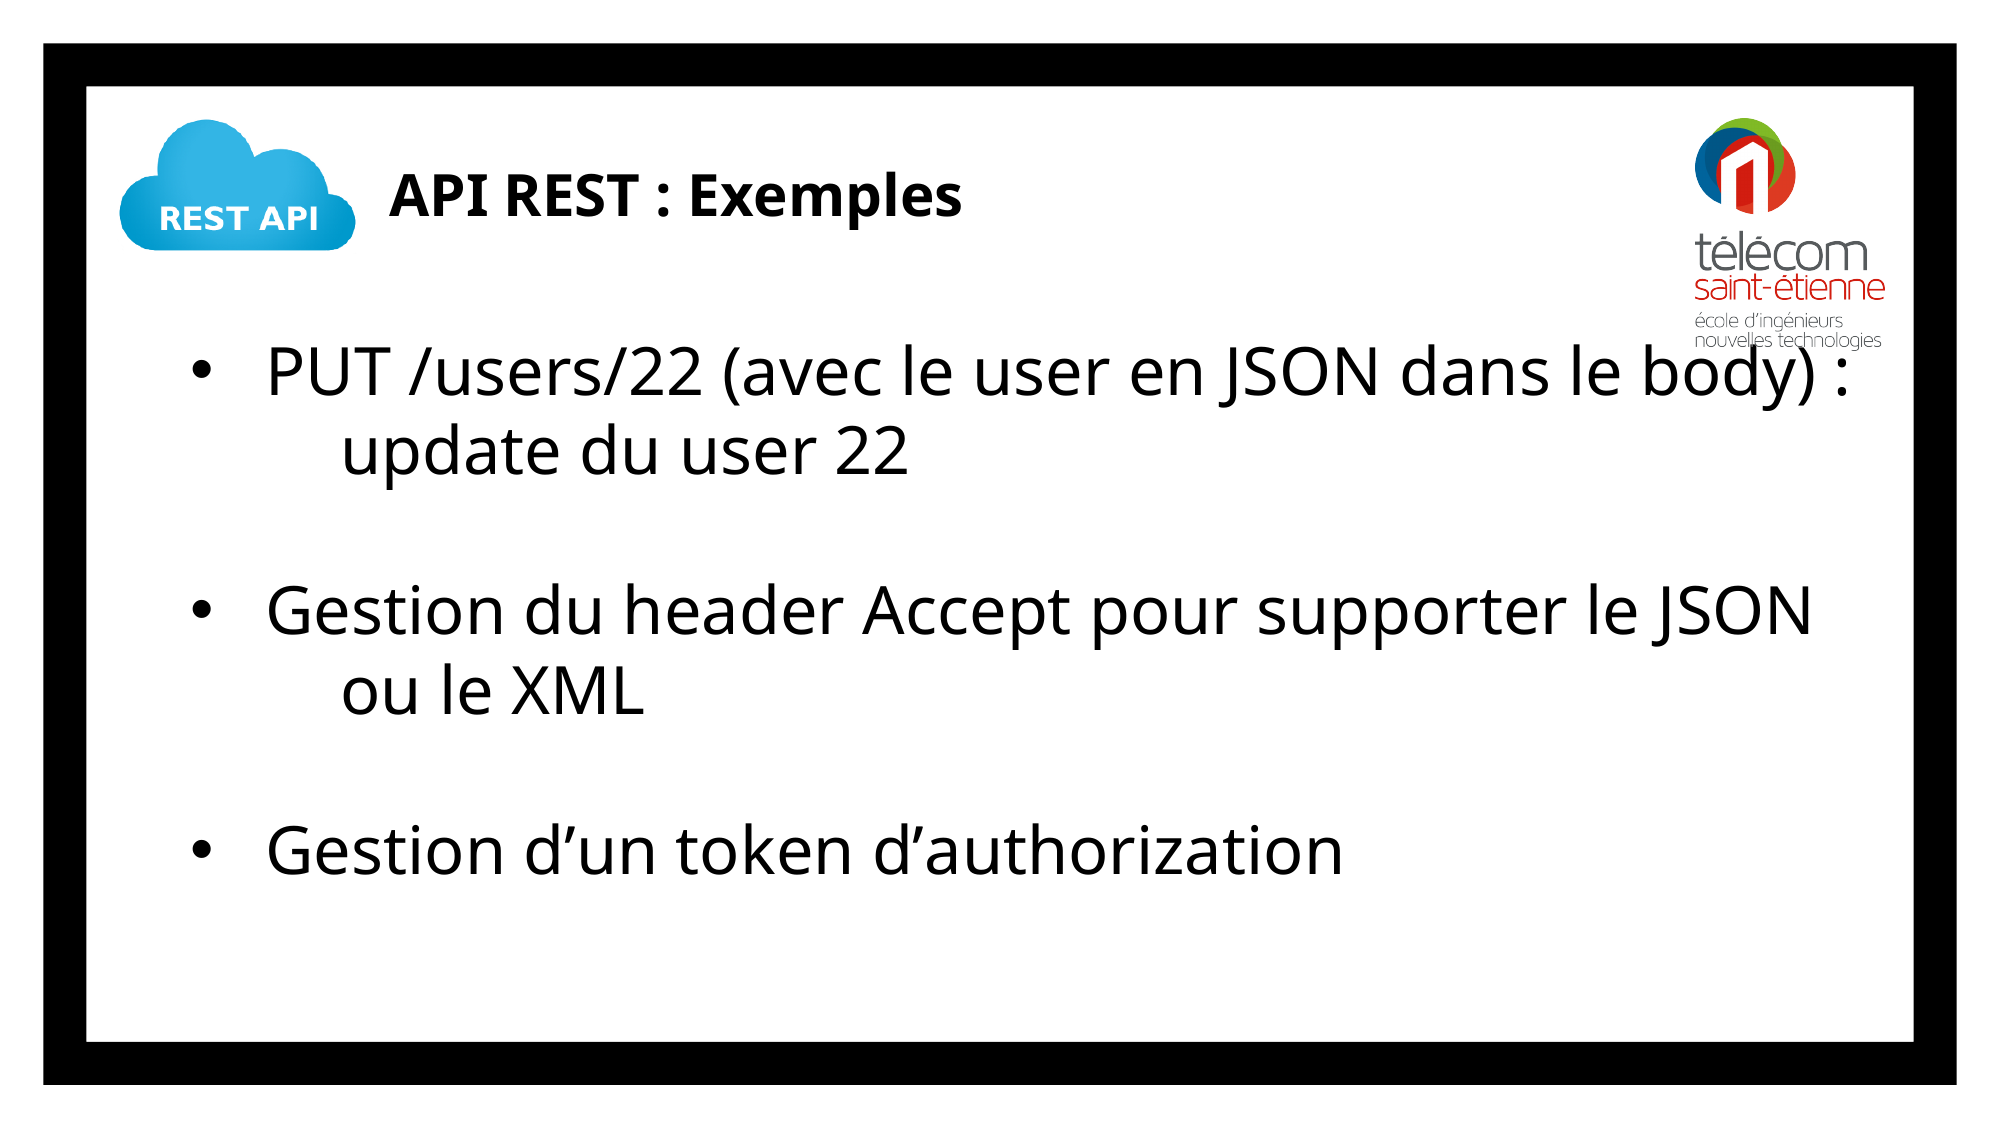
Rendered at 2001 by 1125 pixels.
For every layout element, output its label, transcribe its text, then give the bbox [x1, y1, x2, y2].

picture [117, 118, 357, 254]
text_box PUT /users/22 (avec le user en JSON dans le body) : update du user 22 Gestion du header Accept pour supporter le JSON ou le XML Gestion d’un token d’authorization [175, 320, 1881, 1125]
picture [1695, 118, 1885, 351]
title API REST : Exemples [369, 138, 1695, 304]
